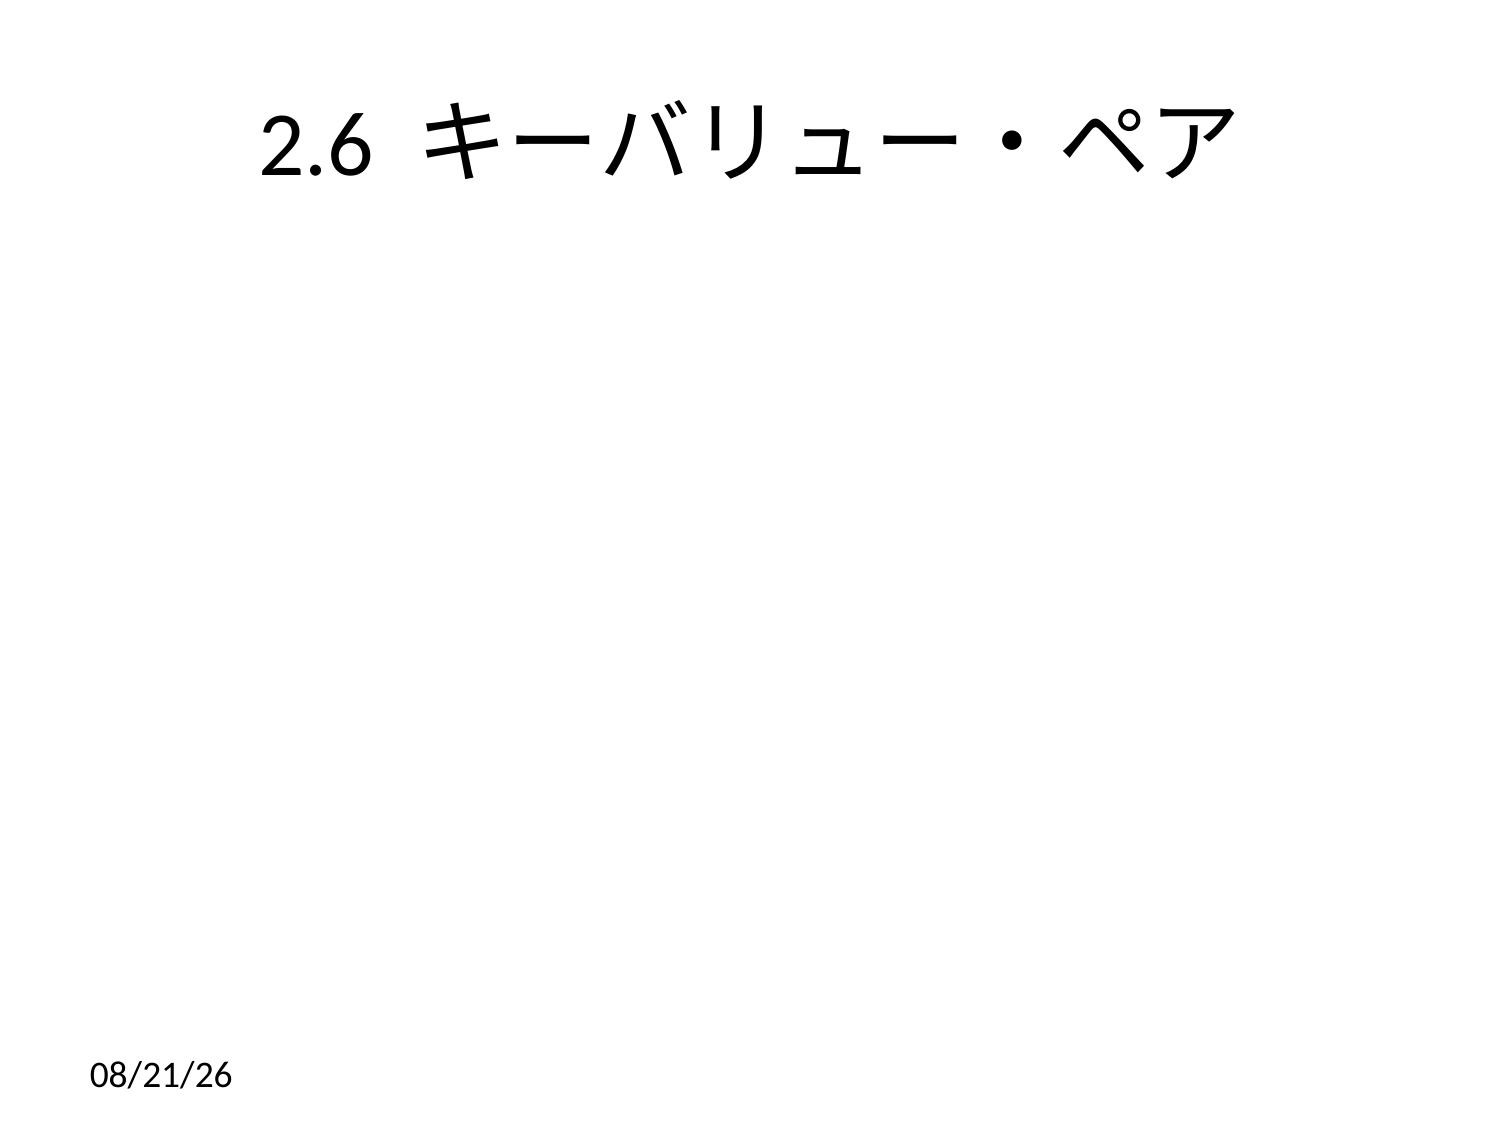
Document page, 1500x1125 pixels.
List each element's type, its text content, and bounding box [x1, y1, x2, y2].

title 2.6 キーバリュー・ペア [75, 21, 1426, 257]
